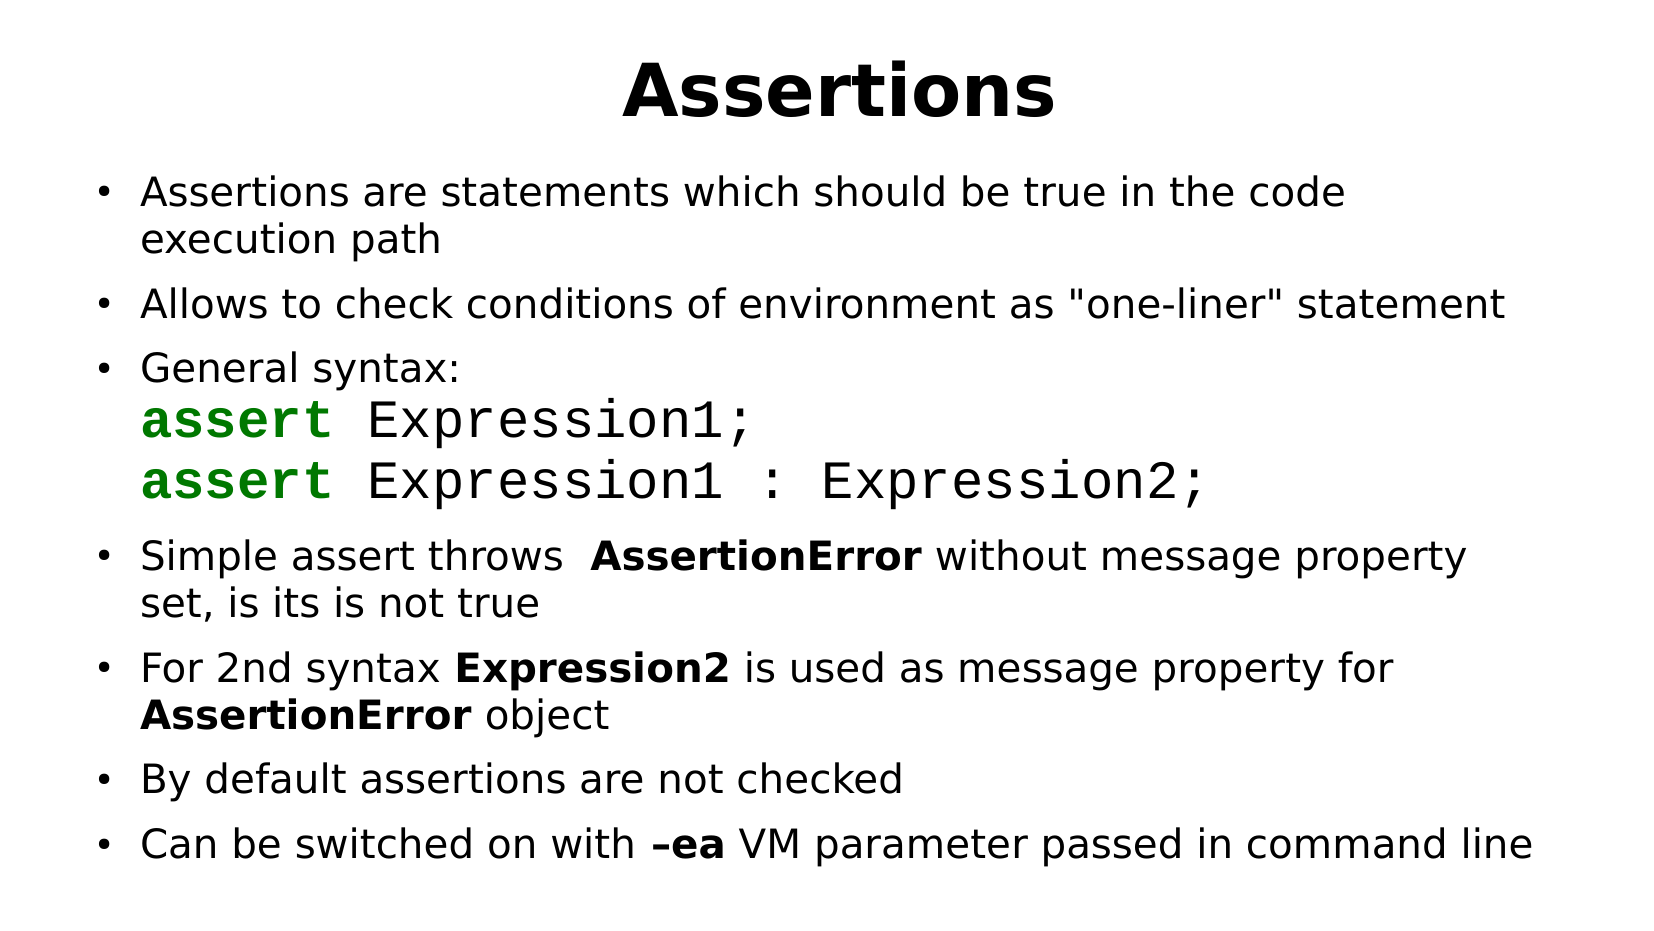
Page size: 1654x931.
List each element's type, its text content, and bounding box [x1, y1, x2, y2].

title Assertions [82, 37, 1571, 147]
list Assertions are statements which should be true in the code execution path Allows to check conditions of environment as "one-liner" statement General syntax: assert Expression1; assert Expression1 : Expression2; Simple assert throws AssertionError without message property set, is its is not true For 2nd syntax Expression2 is used as message property for AssertionError object By default assertions are not checked Can be switched on with –ea VM parameter passed in command line [82, 168, 1538, 889]
